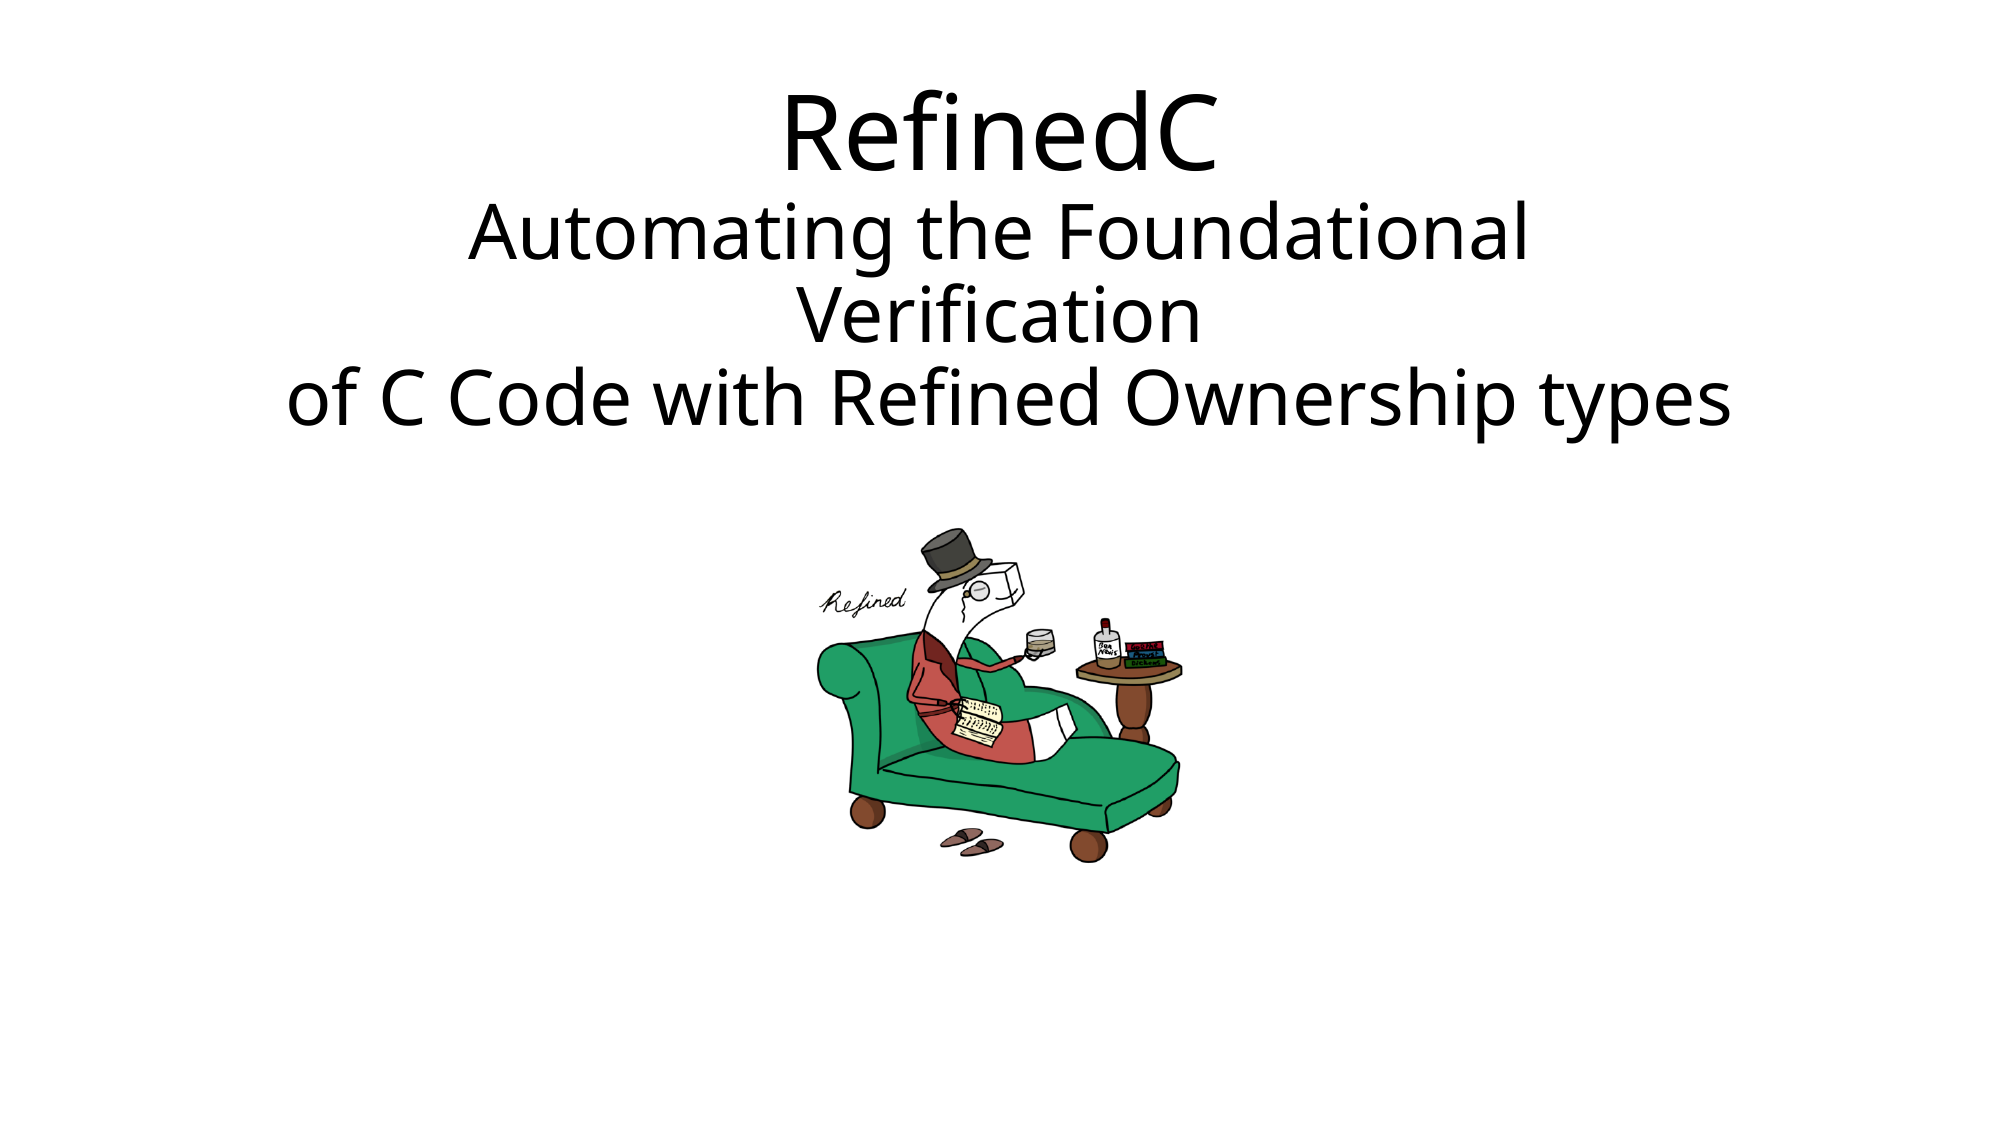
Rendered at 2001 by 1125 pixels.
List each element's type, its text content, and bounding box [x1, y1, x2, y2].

picture [800, 481, 1200, 882]
title RefinedC Automating the Foundational Verification of C Code with Refined Ownership types [249, 58, 1750, 450]
